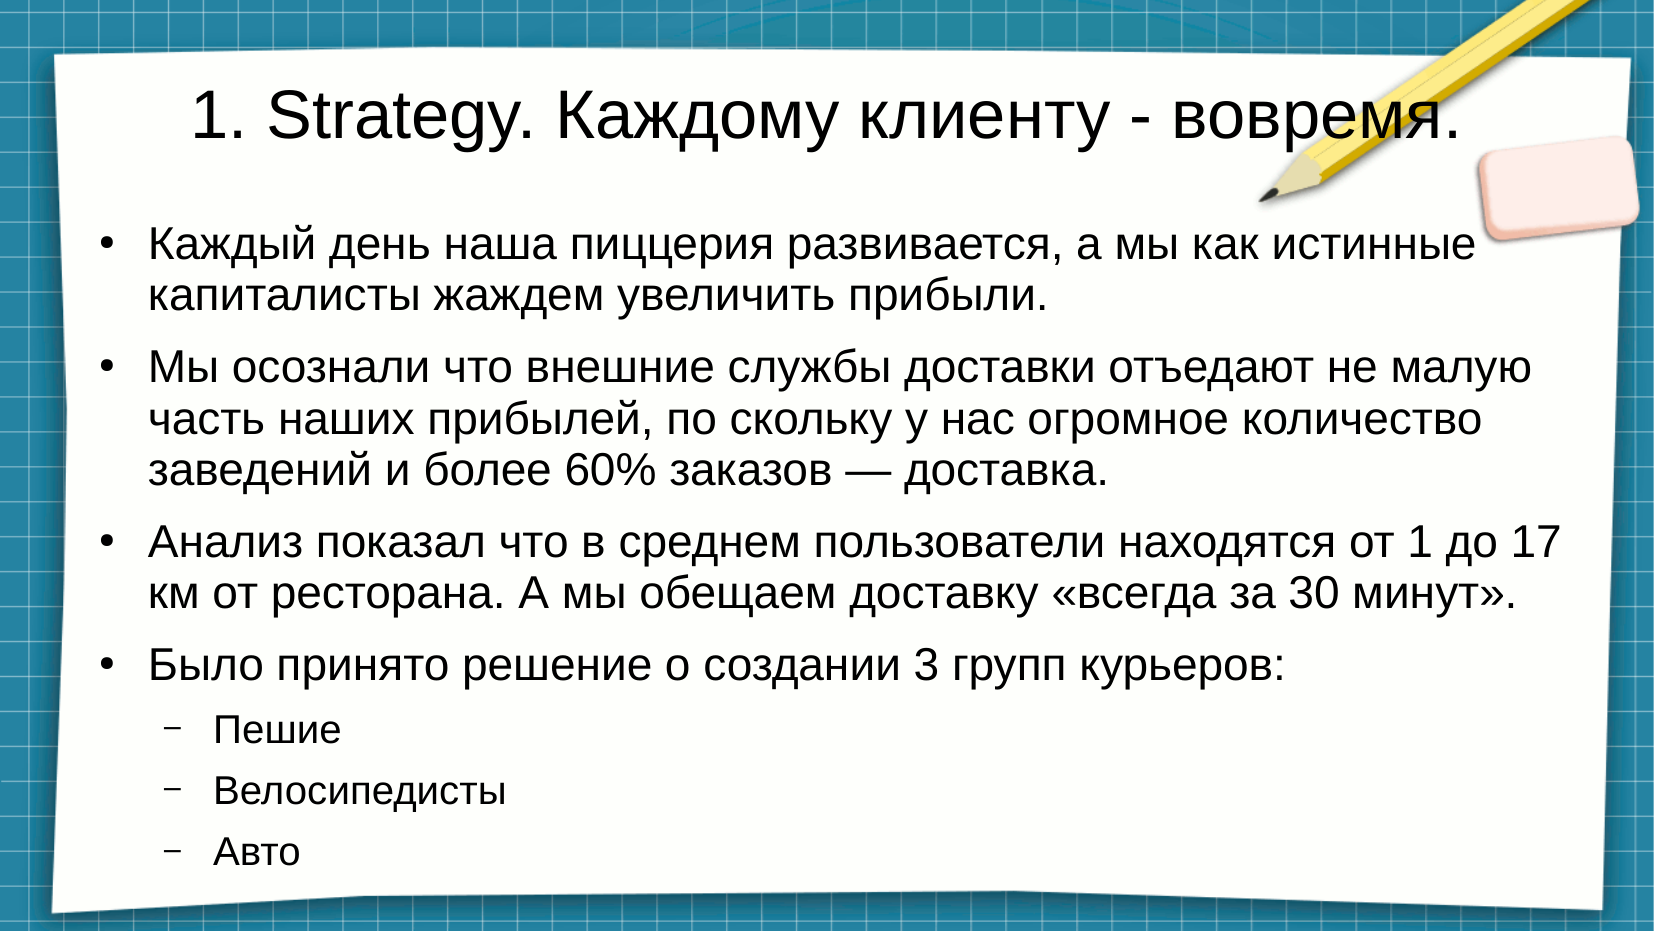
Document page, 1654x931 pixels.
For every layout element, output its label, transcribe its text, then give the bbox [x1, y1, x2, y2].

list Каждый день наша пиццерия развивается, а мы как истинные капиталисты жаждем увеличить прибыли. Мы осознали что внешние службы доставки отъедают не малую часть наших прибылей, по скольку у нас огромное количество заведений и более 60% заказов — доставка. Анализ показал что в среднем пользователи находятся от 1 до 17 км от ресторана. А мы обещаем доставку «всегда за 30 минут». Было принято решение о создании 3 групп курьеров: Пешие Велосипедисты Авто [82, 217, 1571, 886]
title 1. Strategy. Каждому клиенту - вовремя. [82, 37, 1571, 193]
picture [0, 0, 1654, 931]
